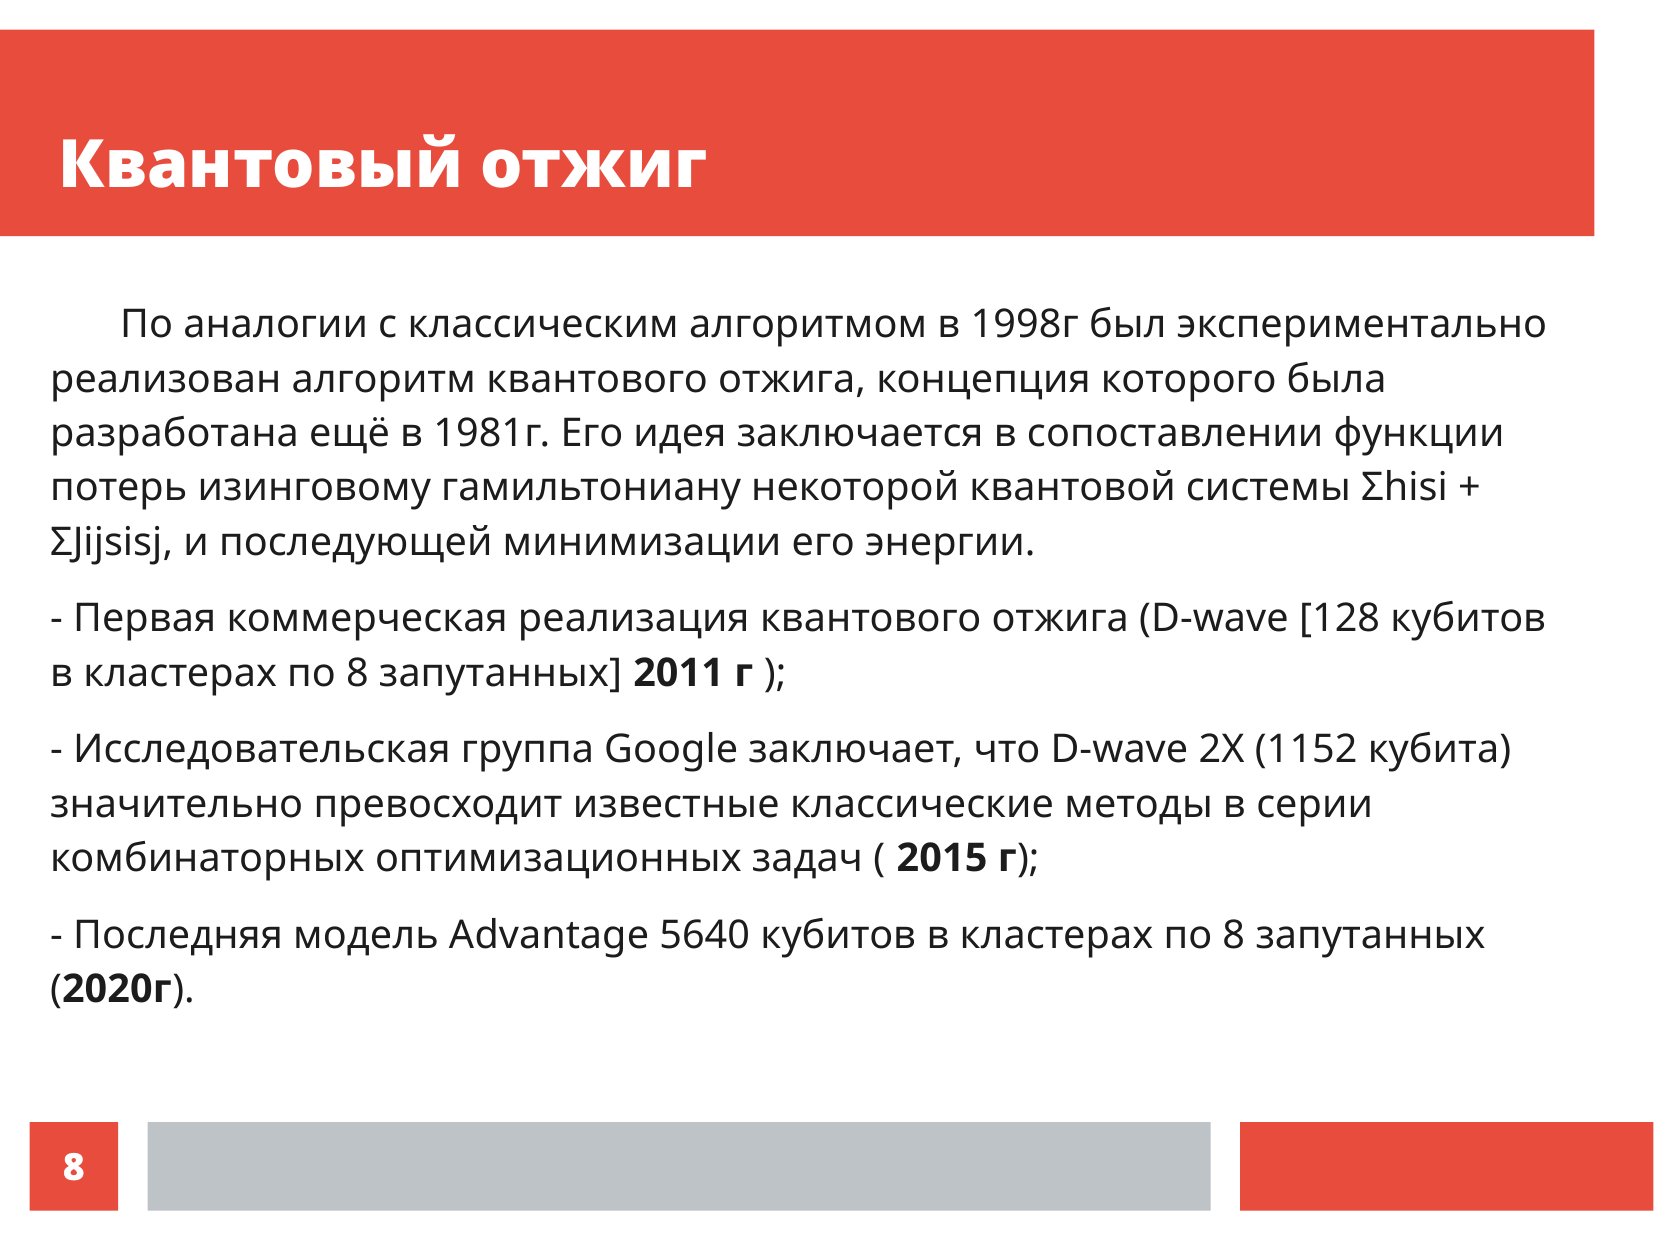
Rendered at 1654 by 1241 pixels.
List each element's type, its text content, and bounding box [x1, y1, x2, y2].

list По аналогии с классическим алгоритмом в 1998г был экспериментально реализован алгоритм квантового отжига, концепция которого была разработана ещё в 1981г. Его идея заключается в сопоставлении функции потерь изинговому гамильтониану некоторой квантовой системы Σhisi + ΣJijsisj, и последующей минимизации его энергии. - Первая коммерческая реализация квантового отжига (D-wave [128 кубитов в кластерах по 8 запутанных] 2011 г ); - Исследовательская группа Google заключает, что D-wave 2X (1152 кубита) значительно превосходит известные классические методы в серии комбинаторных оптимизационных задач ( 2015 г); - Последняя модель Advantage 5640 кубитов в кластерах по 8 запутанных (2020г). [50, 295, 1557, 1064]
title Квантовый отжиг [59, 59, 1595, 207]
